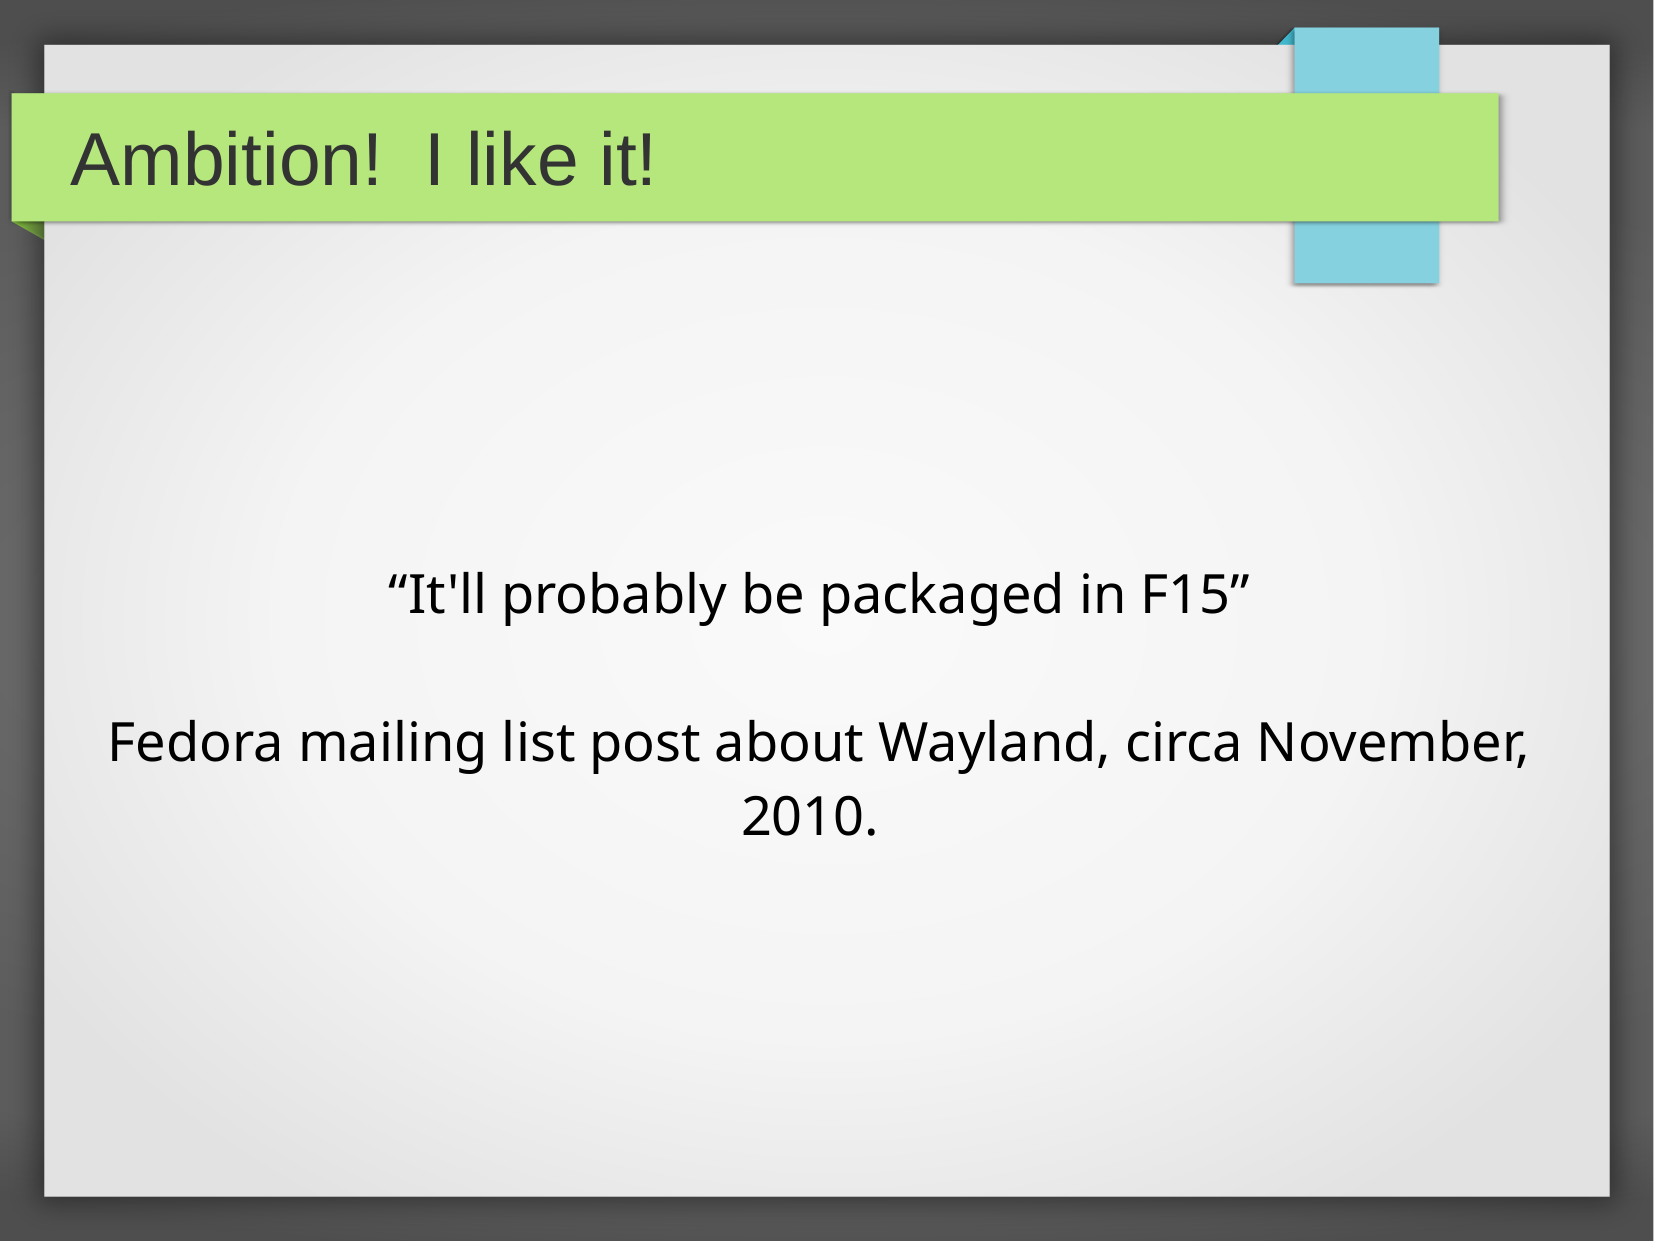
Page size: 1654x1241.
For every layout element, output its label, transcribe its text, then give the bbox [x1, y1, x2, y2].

picture [0, 0, 1654, 1241]
title Ambition! I like it! [70, 106, 1229, 213]
subtitle “It'll probably be packaged in F15” Fedora mailing list post about Wayland, circa November, 2010. [82, 343, 1538, 1063]
